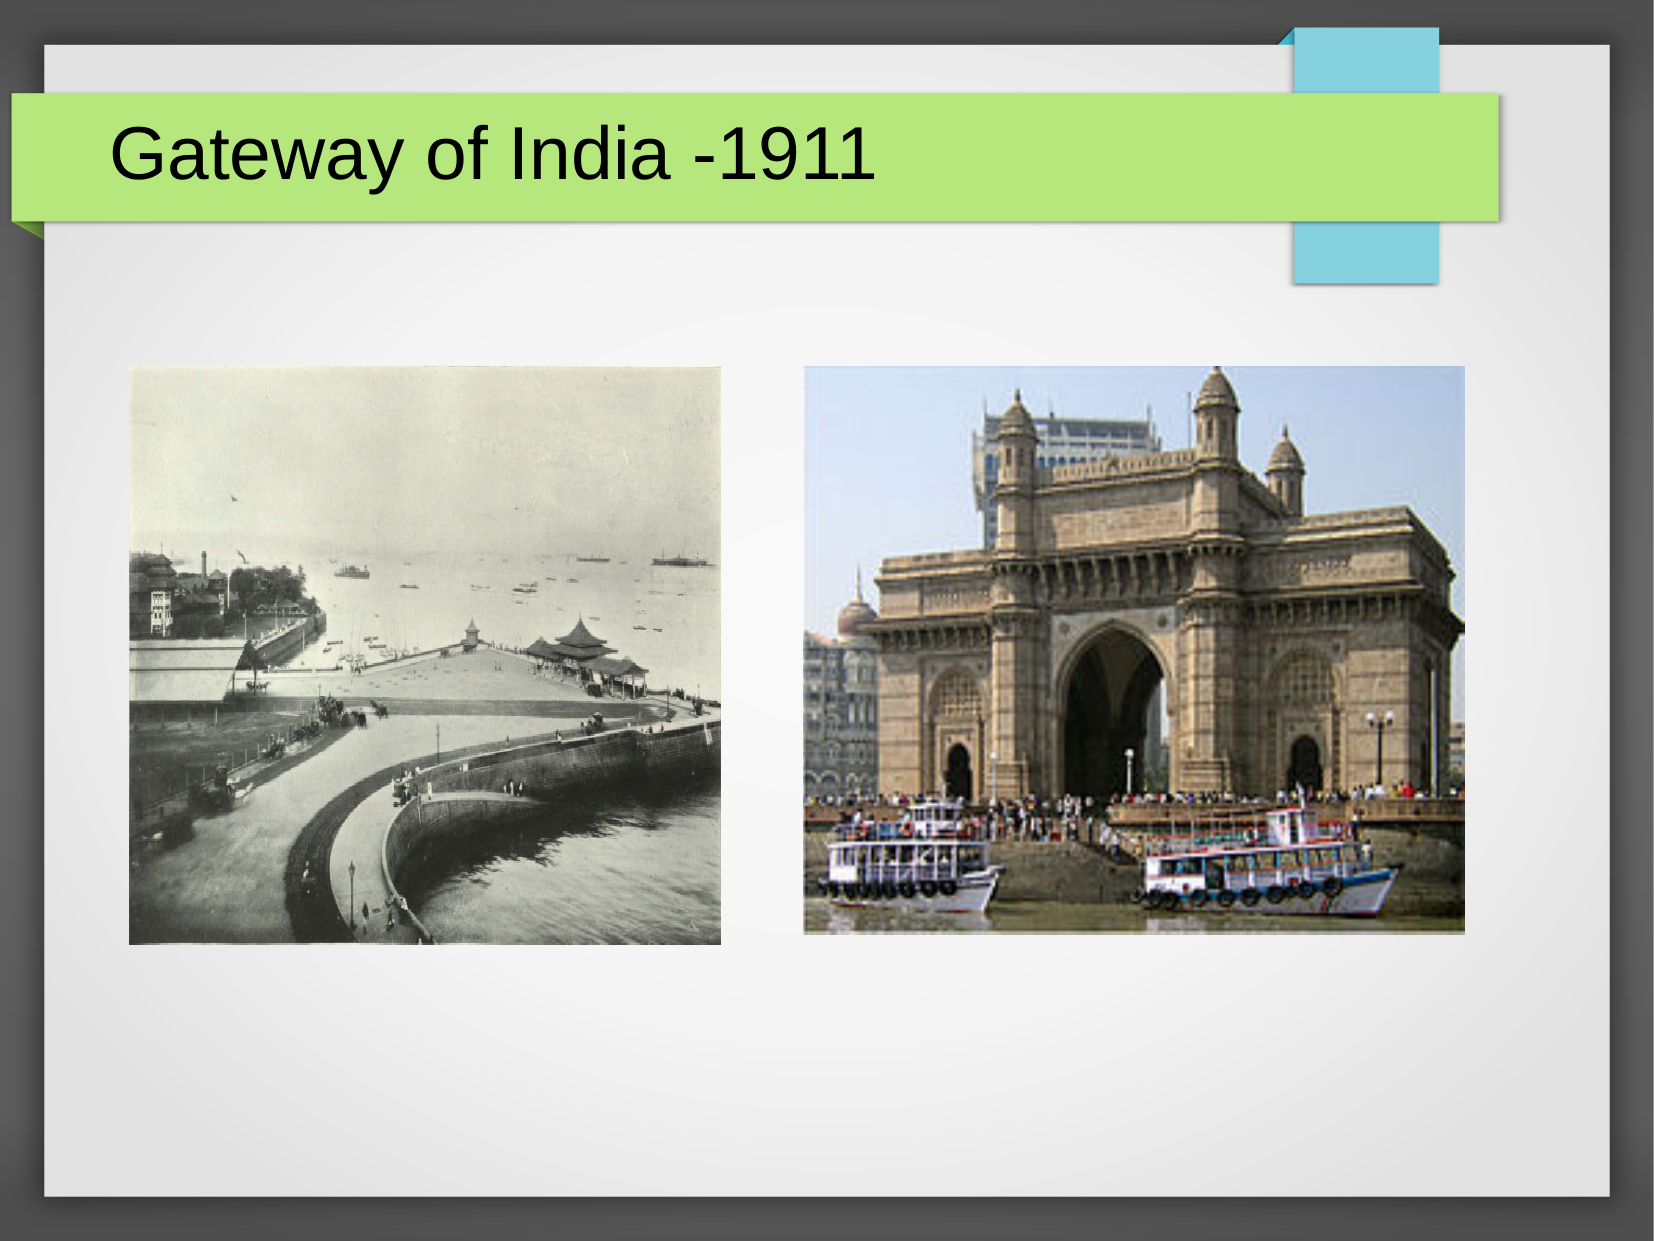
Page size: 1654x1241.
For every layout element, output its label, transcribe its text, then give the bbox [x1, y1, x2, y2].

title Gateway of India -1911 [82, 94, 1264, 213]
picture [0, 0, 1654, 1241]
